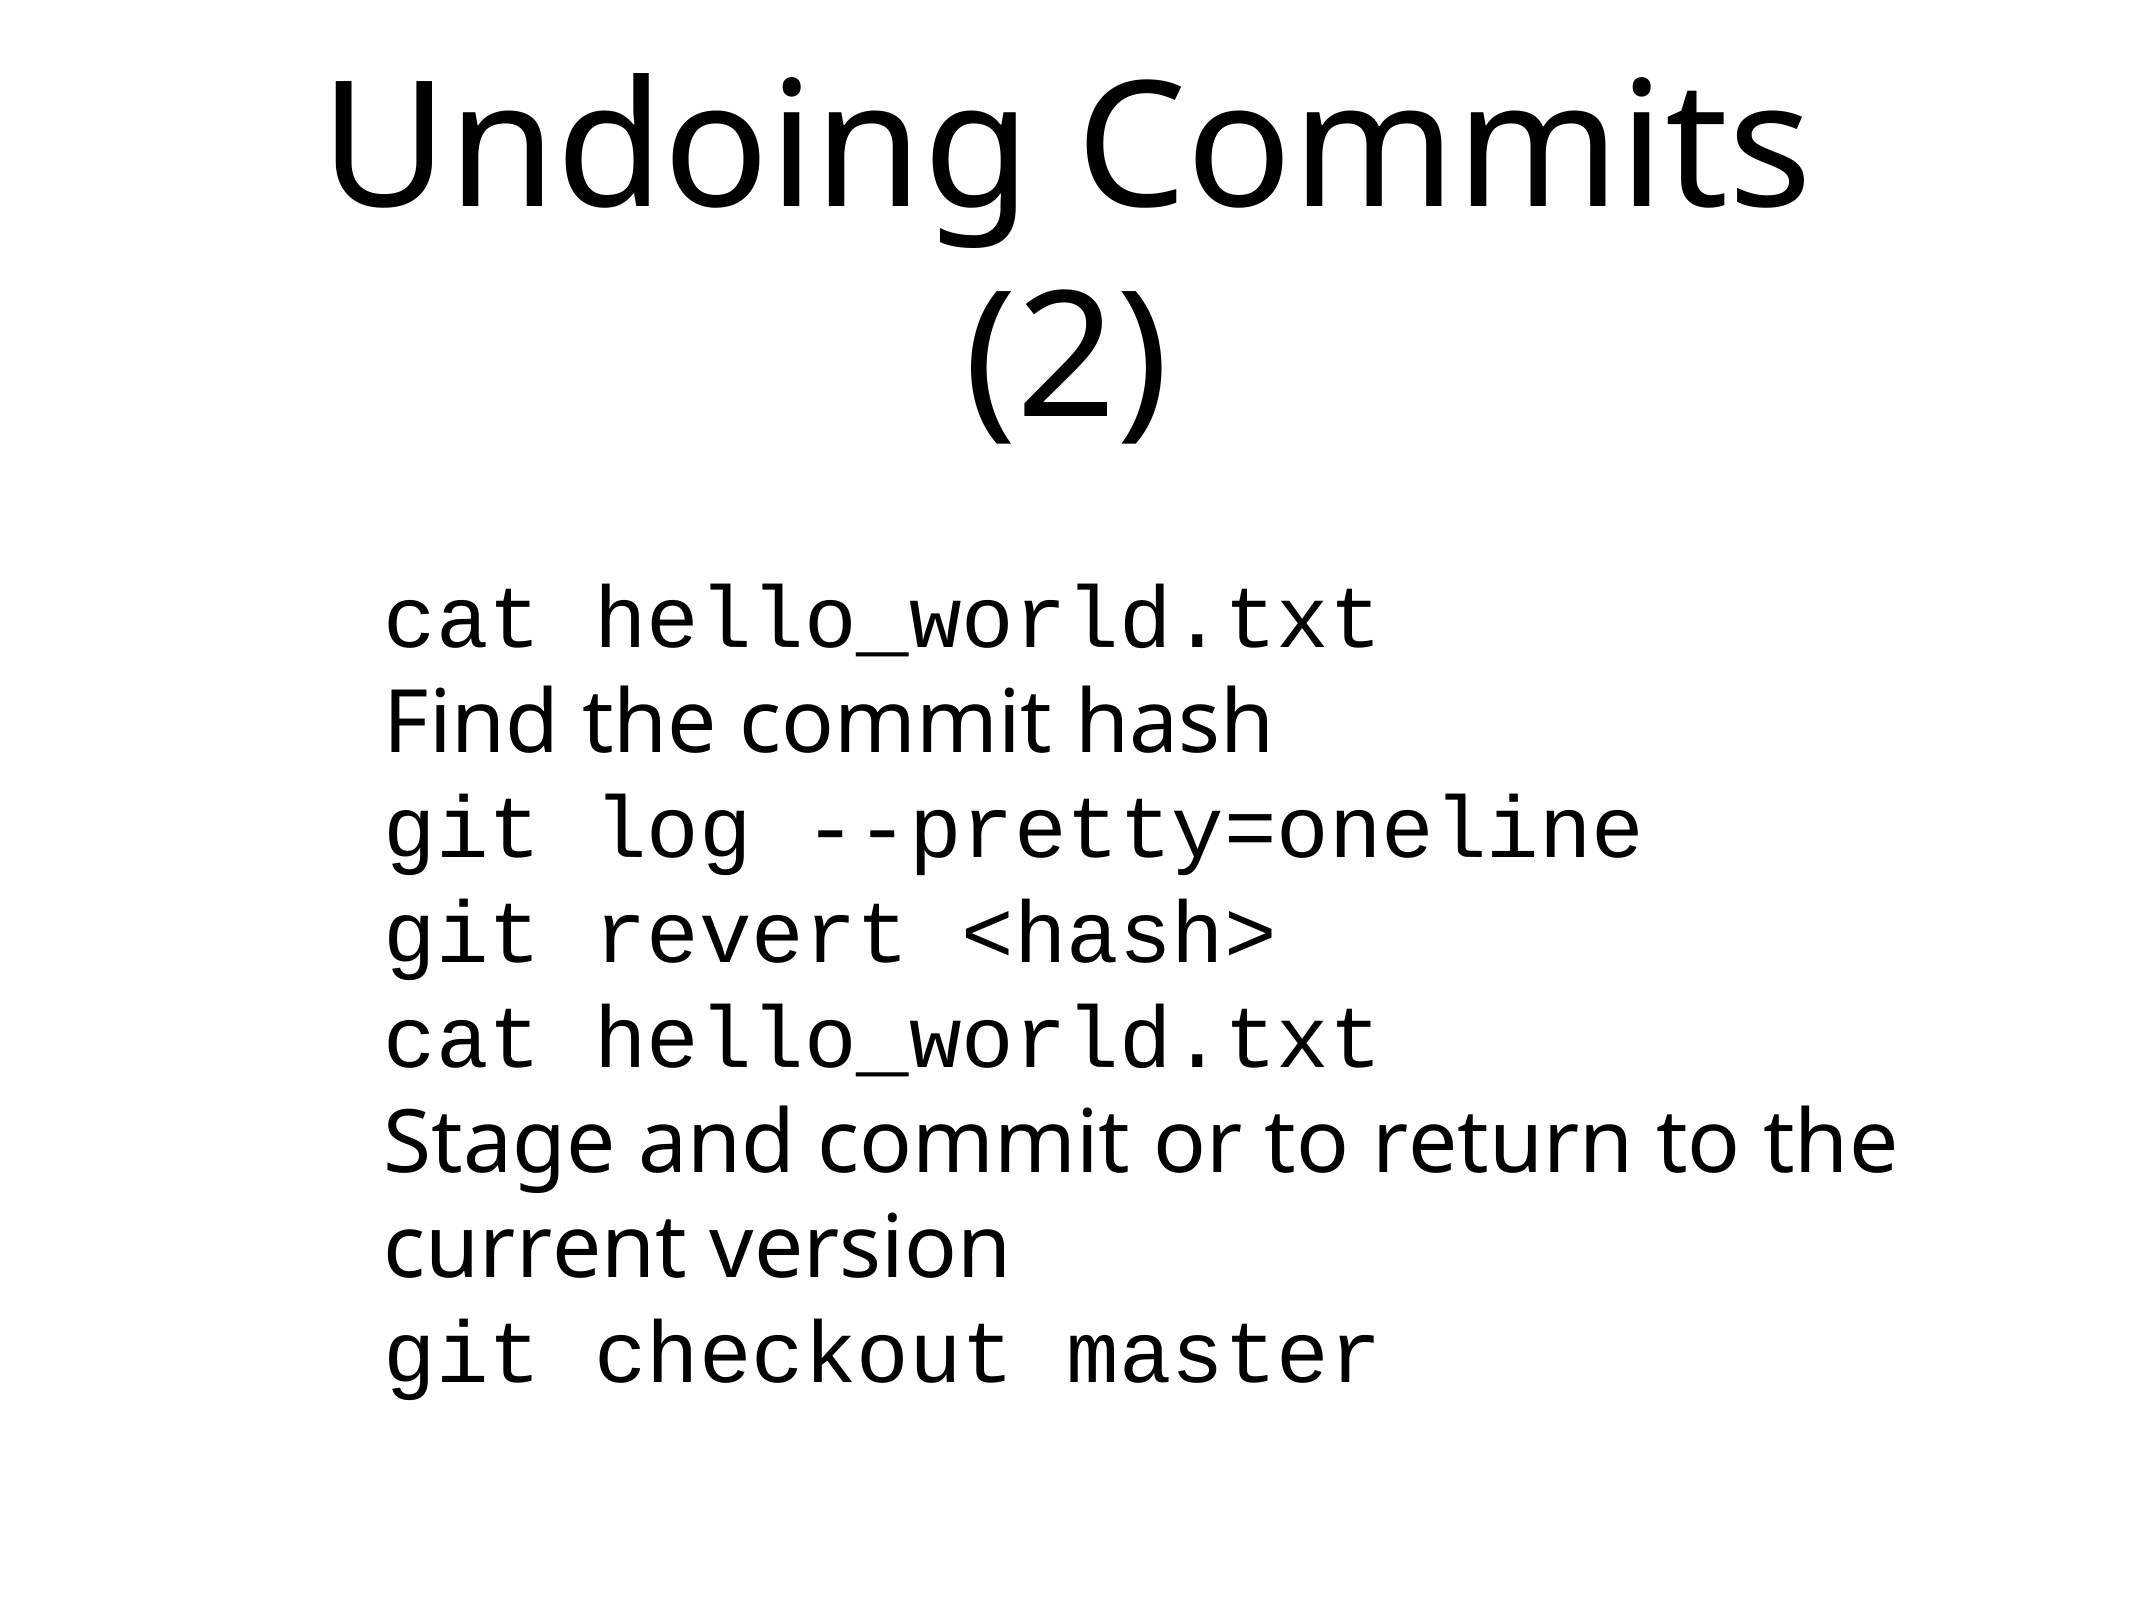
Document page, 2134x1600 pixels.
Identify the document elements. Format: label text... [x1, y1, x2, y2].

text_box cat hello_world.txt Find the commit hash git log --pretty=oneline git revert <hash> cat hello_world.txt Stage and commit or to return to the current version git checkout master [384, 558, 2101, 1403]
title Undoing Commits (2) [208, 41, 1925, 442]
